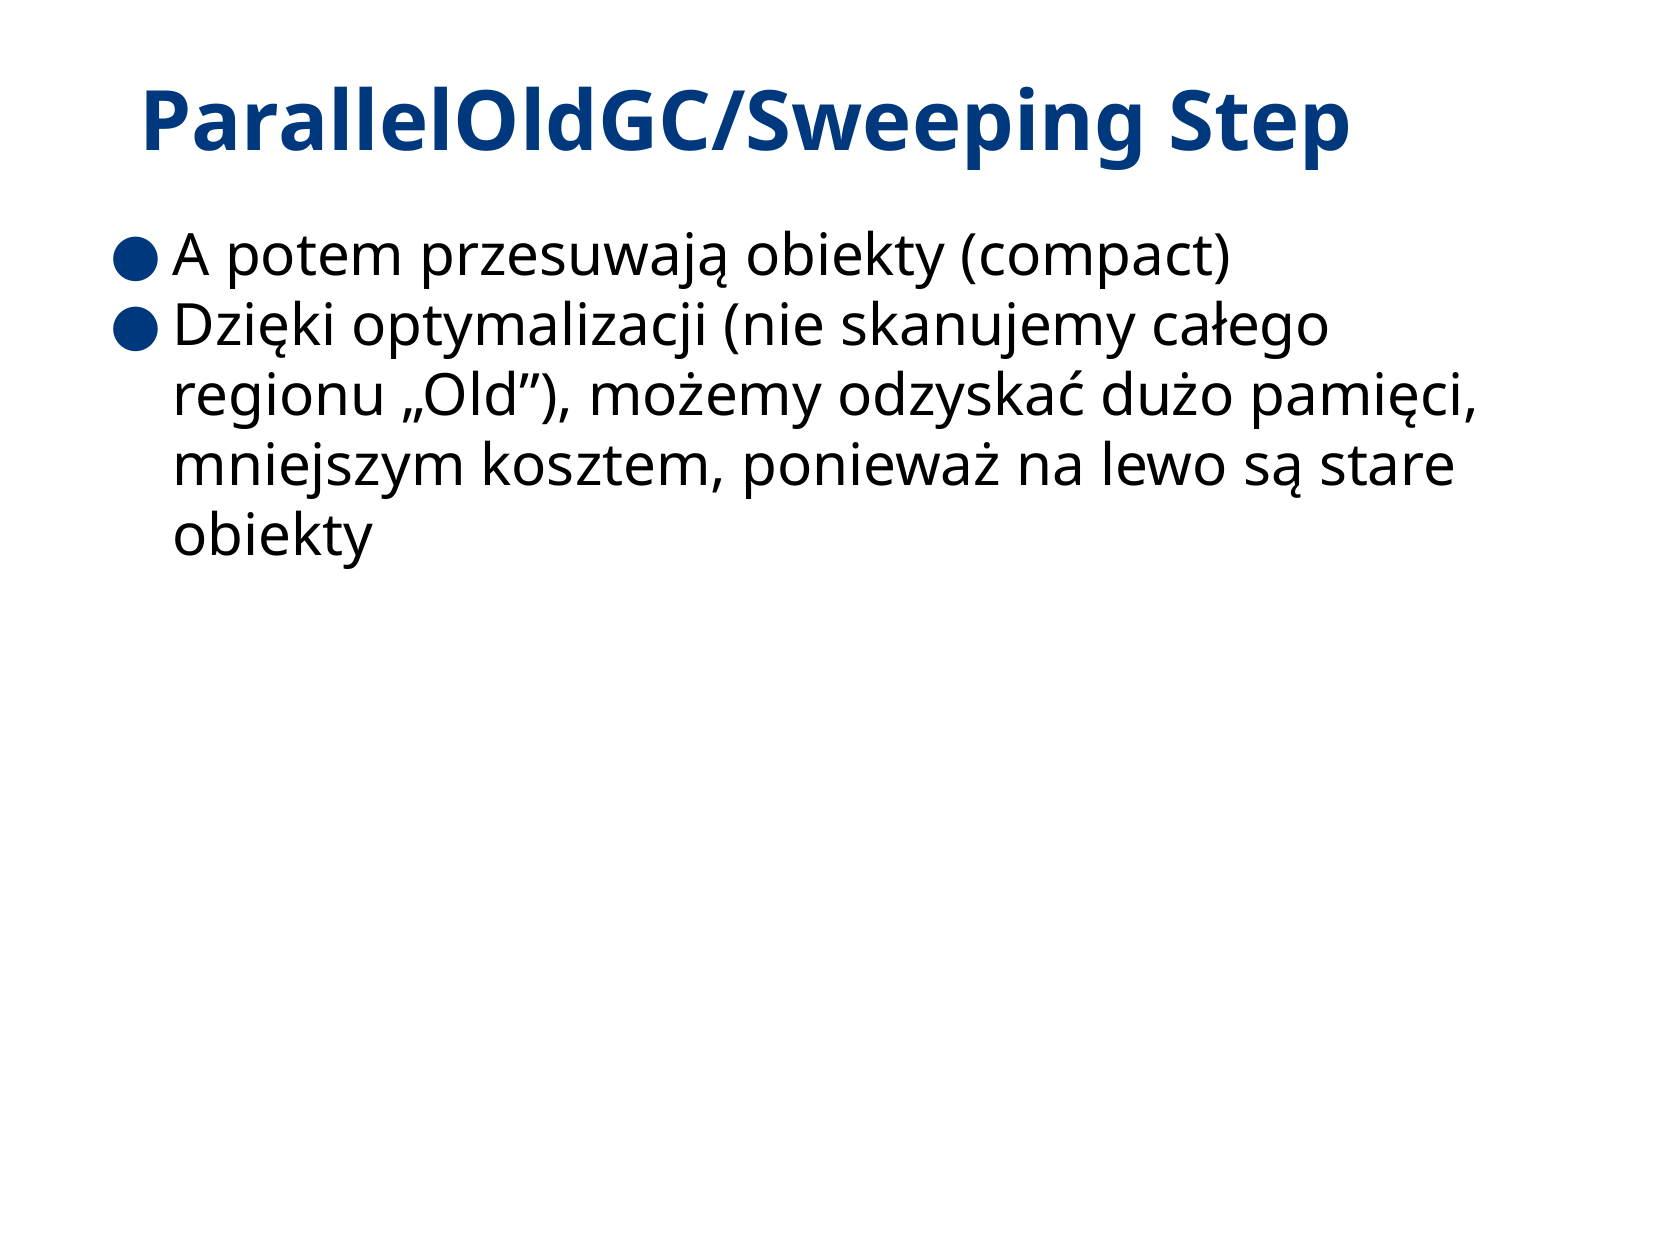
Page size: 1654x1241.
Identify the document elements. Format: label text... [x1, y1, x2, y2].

list A potem przesuwają obiekty (compact) Dzięki optymalizacji (nie skanujemy całego regionu „Old”), możemy odzyskać dużo pamięci, mniejszym kosztem, ponieważ na lewo są stare obiekty [82, 202, 1571, 1120]
title ParallelOldGC/Sweeping Step [82, 49, 1571, 183]
